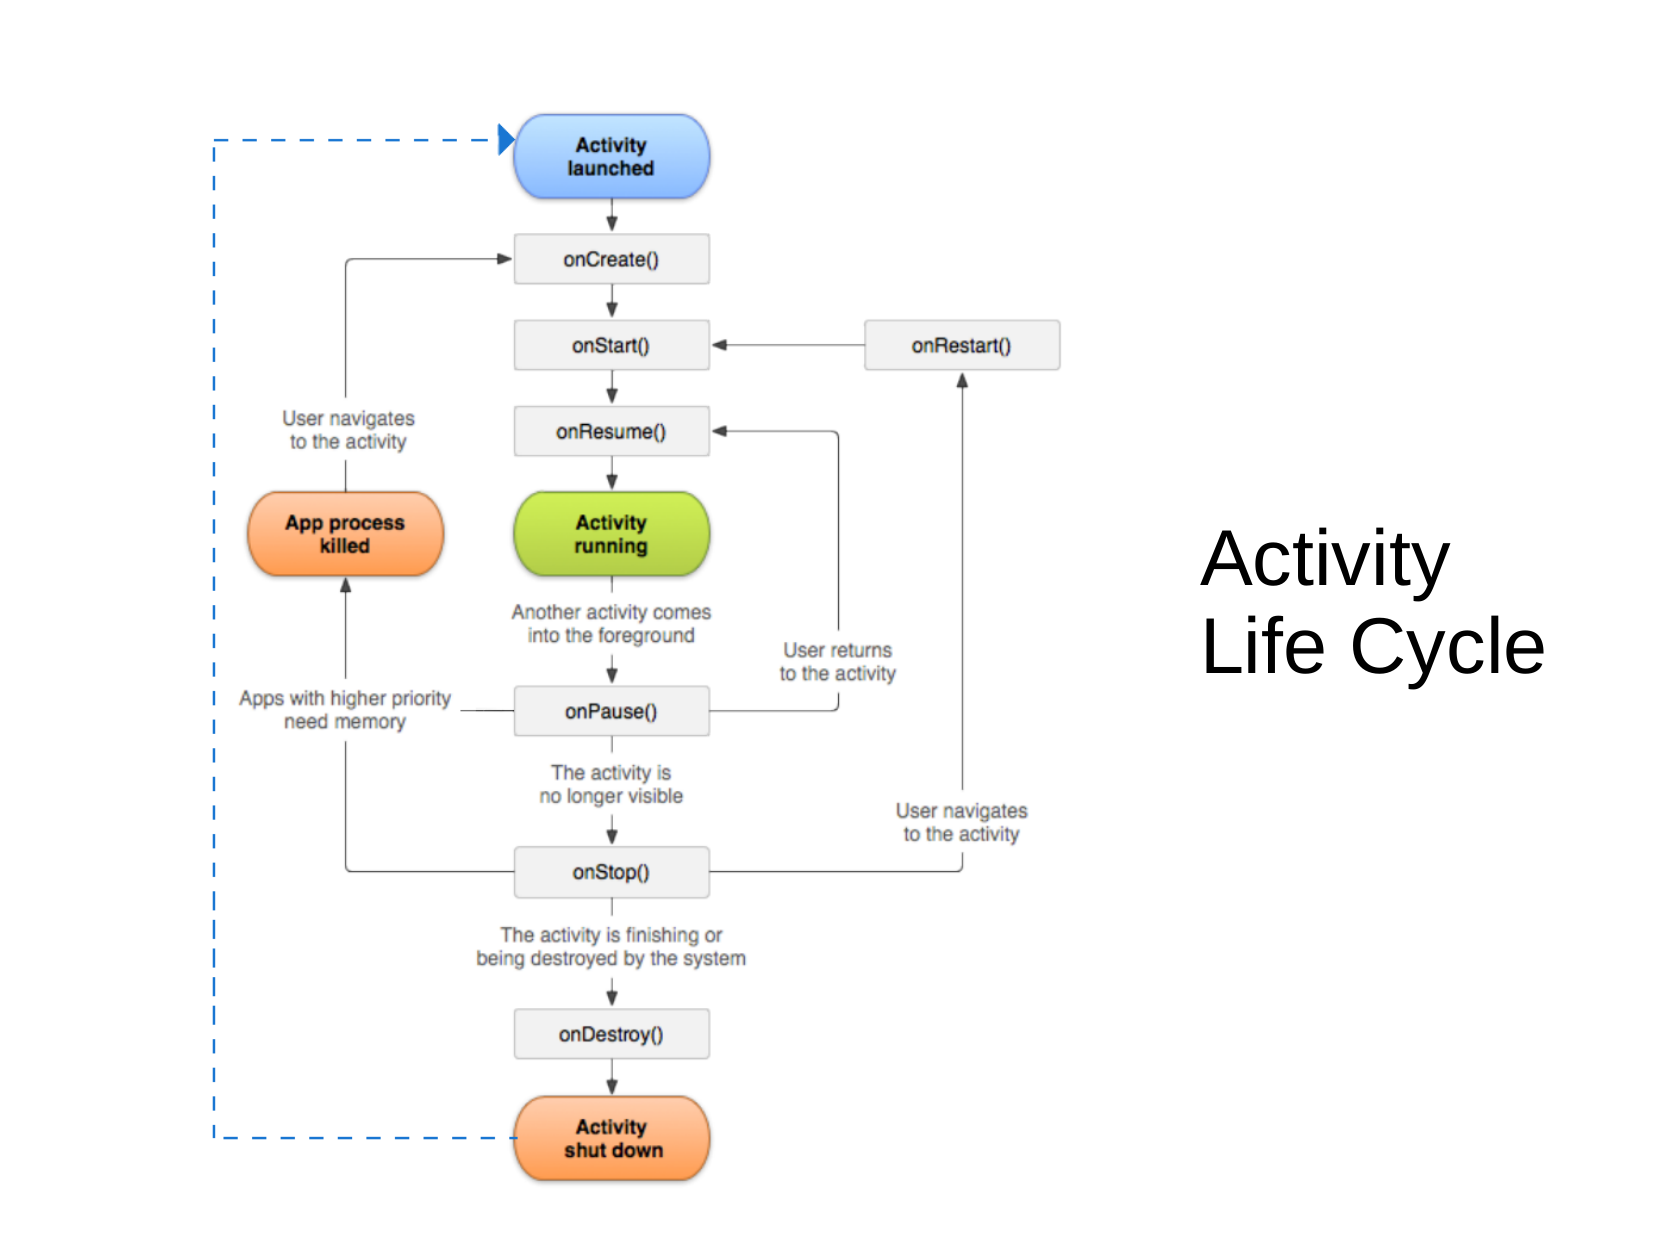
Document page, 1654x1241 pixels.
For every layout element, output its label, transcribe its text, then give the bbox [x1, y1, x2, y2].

title Activity Life Cycle [1200, 49, 1571, 1156]
picture [195, 89, 1075, 1193]
